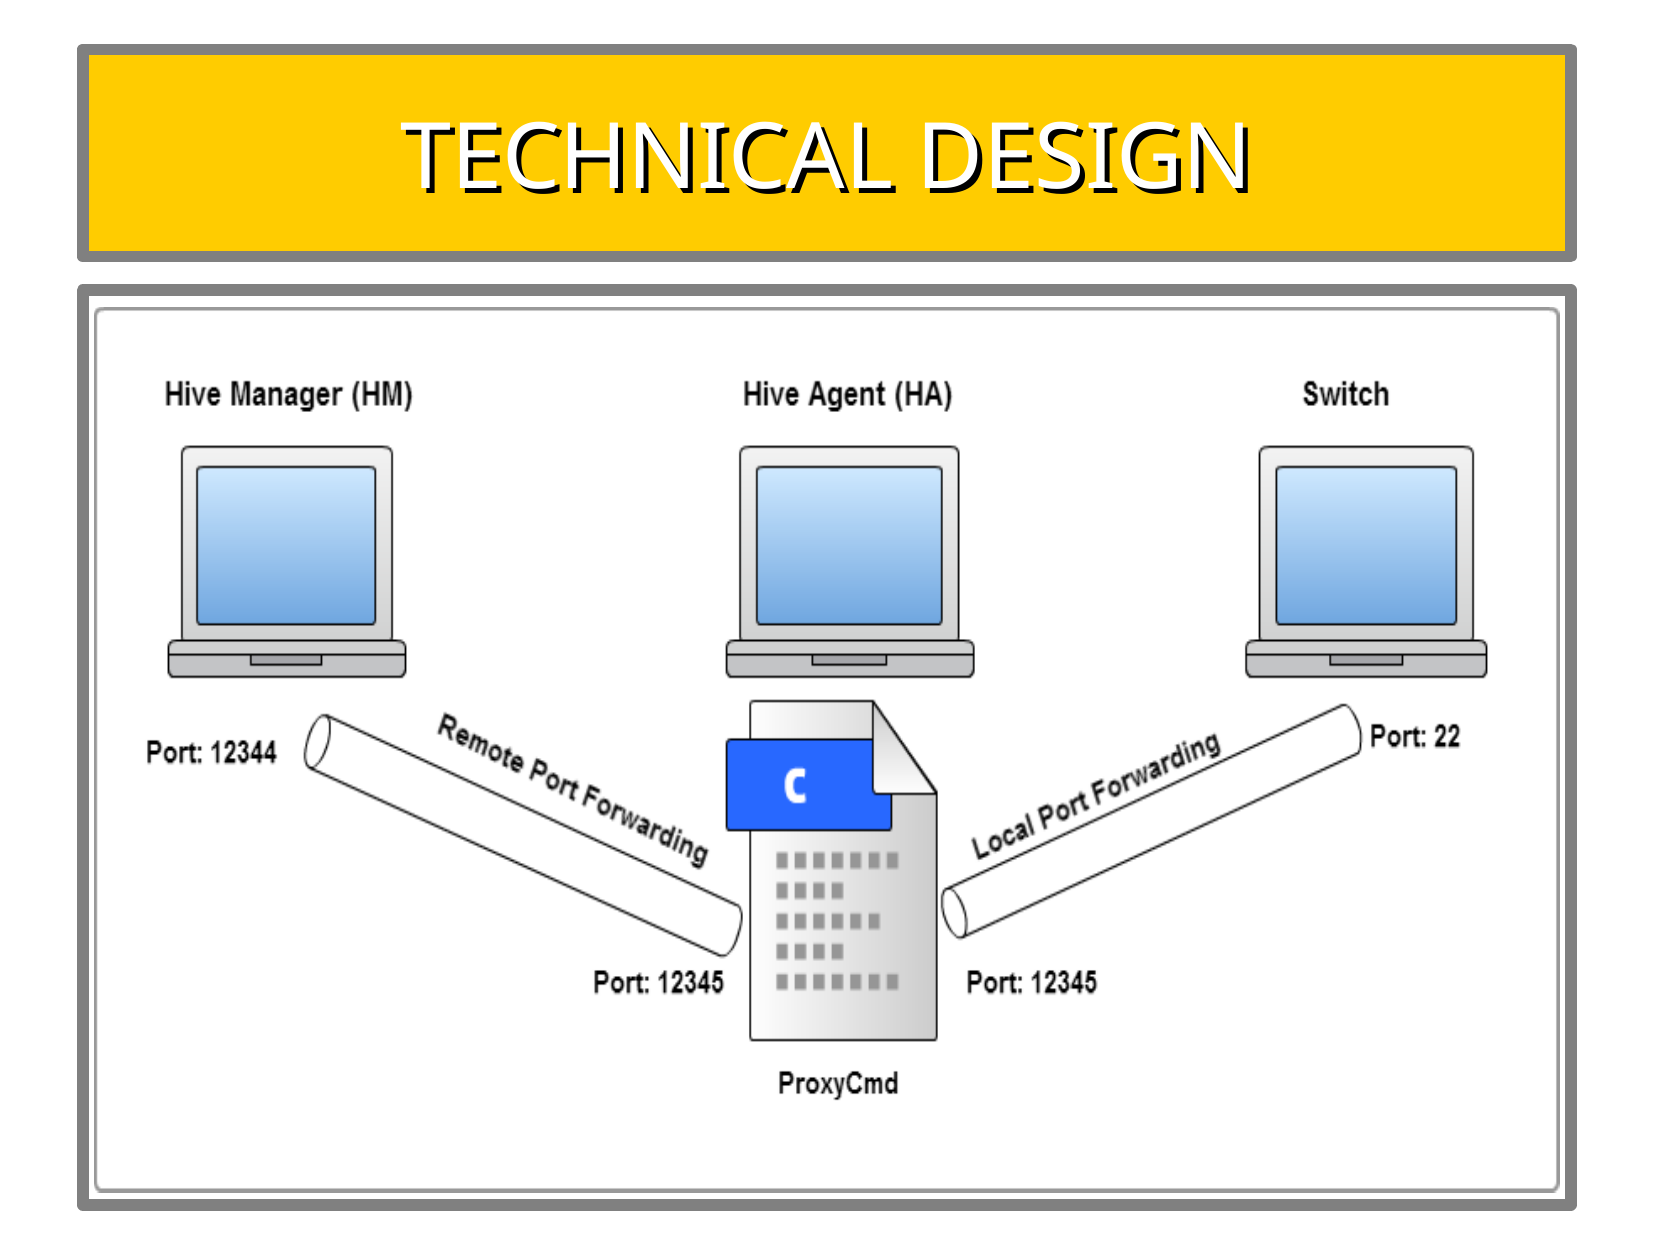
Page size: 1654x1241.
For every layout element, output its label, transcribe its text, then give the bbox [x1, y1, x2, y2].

list [82, 290, 1571, 1205]
title TECHNICAL DESIGN [82, 49, 1571, 257]
picture [94, 307, 1560, 1193]
